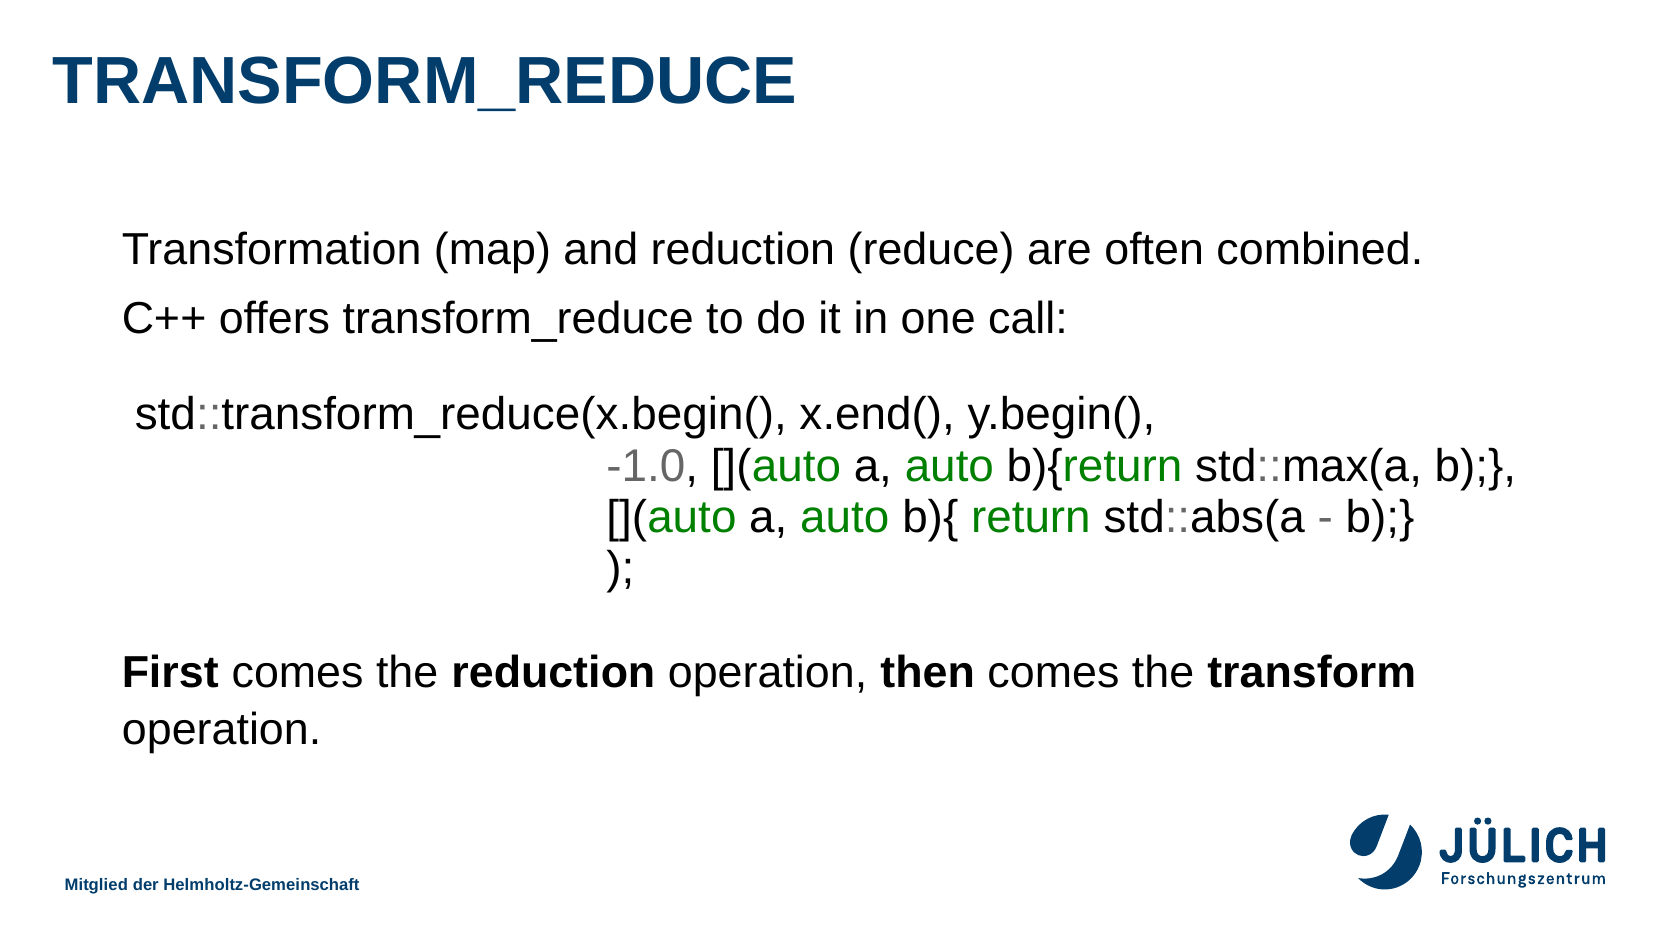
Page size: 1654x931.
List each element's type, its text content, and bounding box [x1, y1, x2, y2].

list Transformation (map) and reduction (reduce) are often combined. C++ offers transform_reduce to do it in one call: First comes the reduction operation, then comes the transform operation. [52, 217, 1606, 757]
title transform_reduce [52, 43, 1606, 194]
text_box std::transform_reduce(x.begin(), x.end(), y.begin(), -1.0, [](auto a, auto b){return std::max(a, b);}, [](auto a, auto b){ return std::abs(a - b);} ); [120, 381, 1621, 631]
